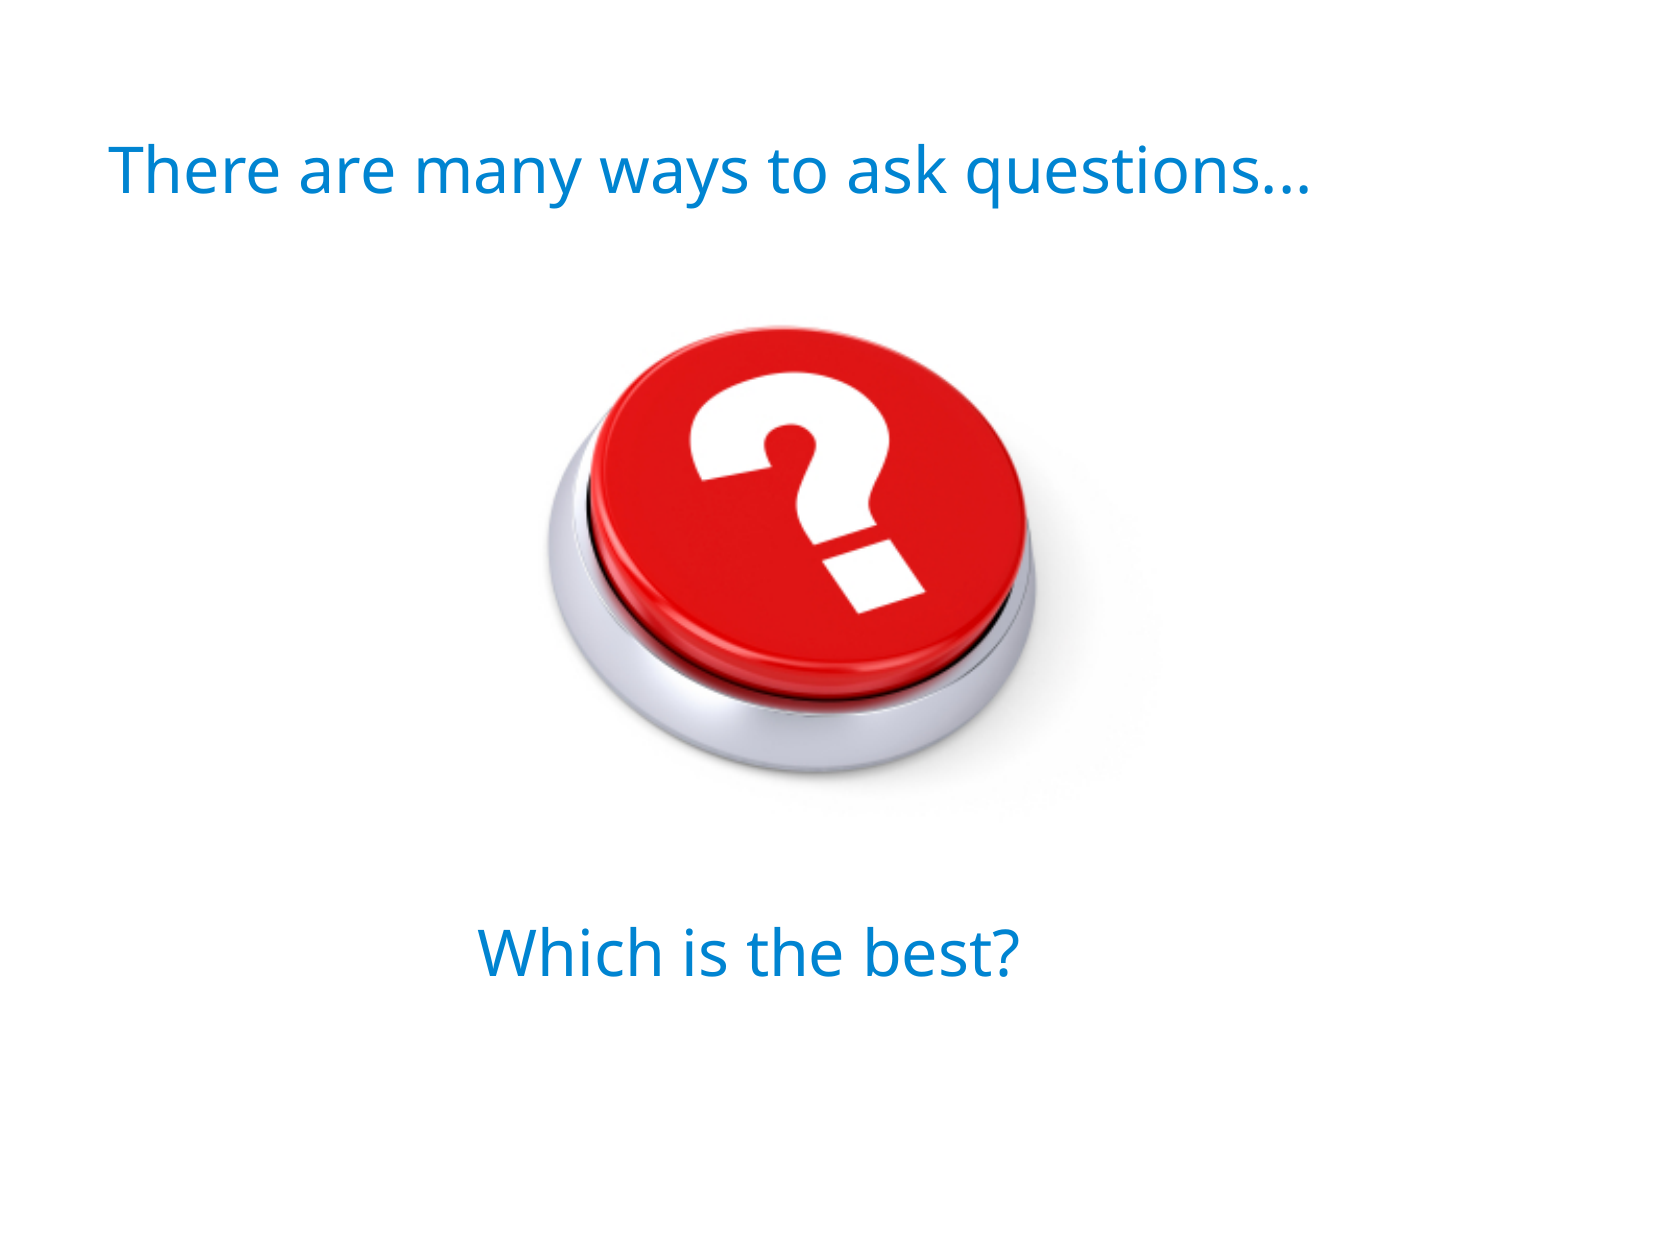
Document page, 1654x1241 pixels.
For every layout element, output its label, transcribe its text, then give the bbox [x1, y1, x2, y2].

list There are many ways to ask questions... [37, 124, 1613, 944]
text_box Which is the best? [462, 900, 1176, 1019]
